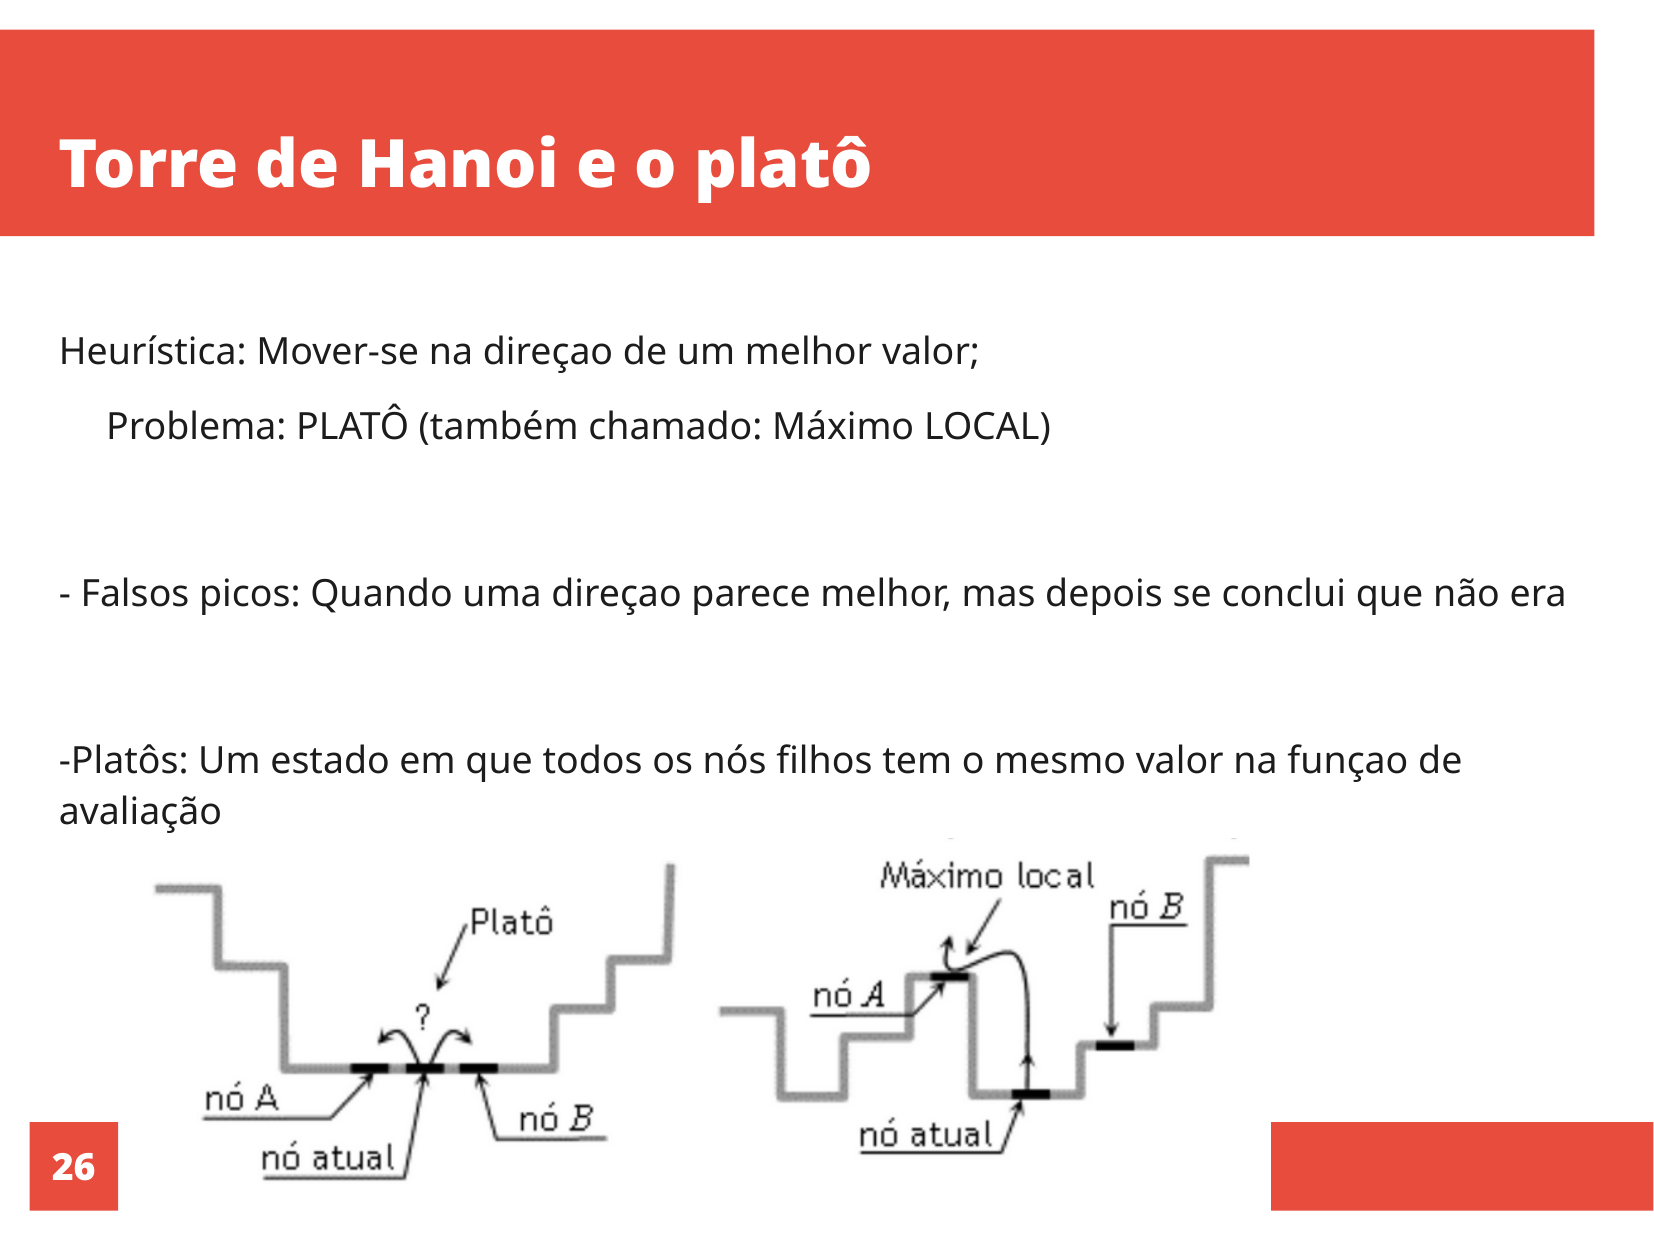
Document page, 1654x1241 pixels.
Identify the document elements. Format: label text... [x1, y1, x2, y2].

picture [141, 838, 1271, 1217]
title Torre de Hanoi e o platô [59, 59, 1595, 207]
list Heurística: Mover-se na direçao de um melhor valor; Problema: PLATÔ (também chamado: Máximo LOCAL) - Falsos picos: Quando uma direçao parece melhor, mas depois se conclui que não era -Platôs: Um estado em que todos os nós filhos tem o mesmo valor na funçao de avaliação [59, 324, 1583, 1093]
